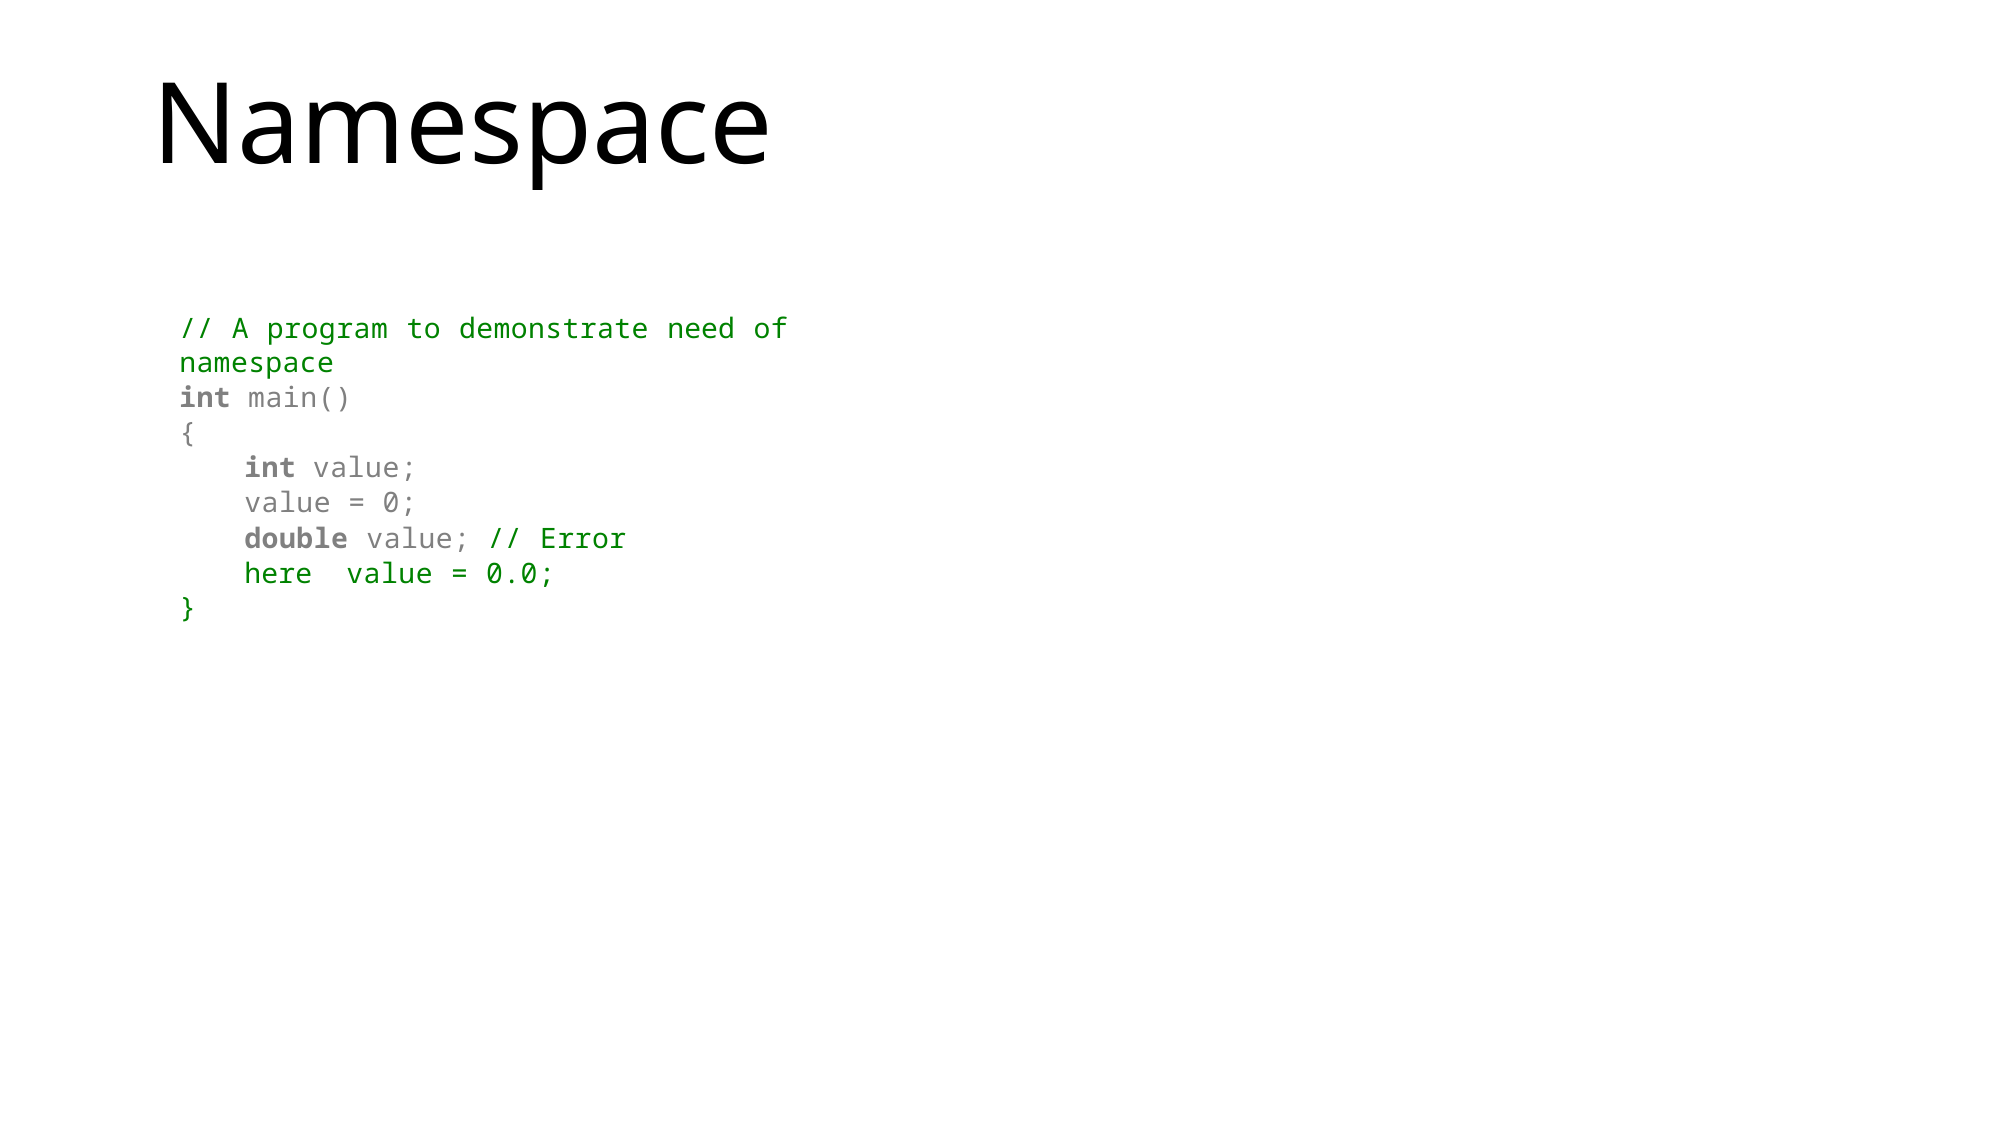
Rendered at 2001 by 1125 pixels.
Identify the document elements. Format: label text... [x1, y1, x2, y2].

text_box // A program to demonstrate need of namespace int main() { int value; value = 0; double value; // Error here value = 0.0; } [177, 307, 910, 624]
title Namespace [150, 48, 946, 321]
